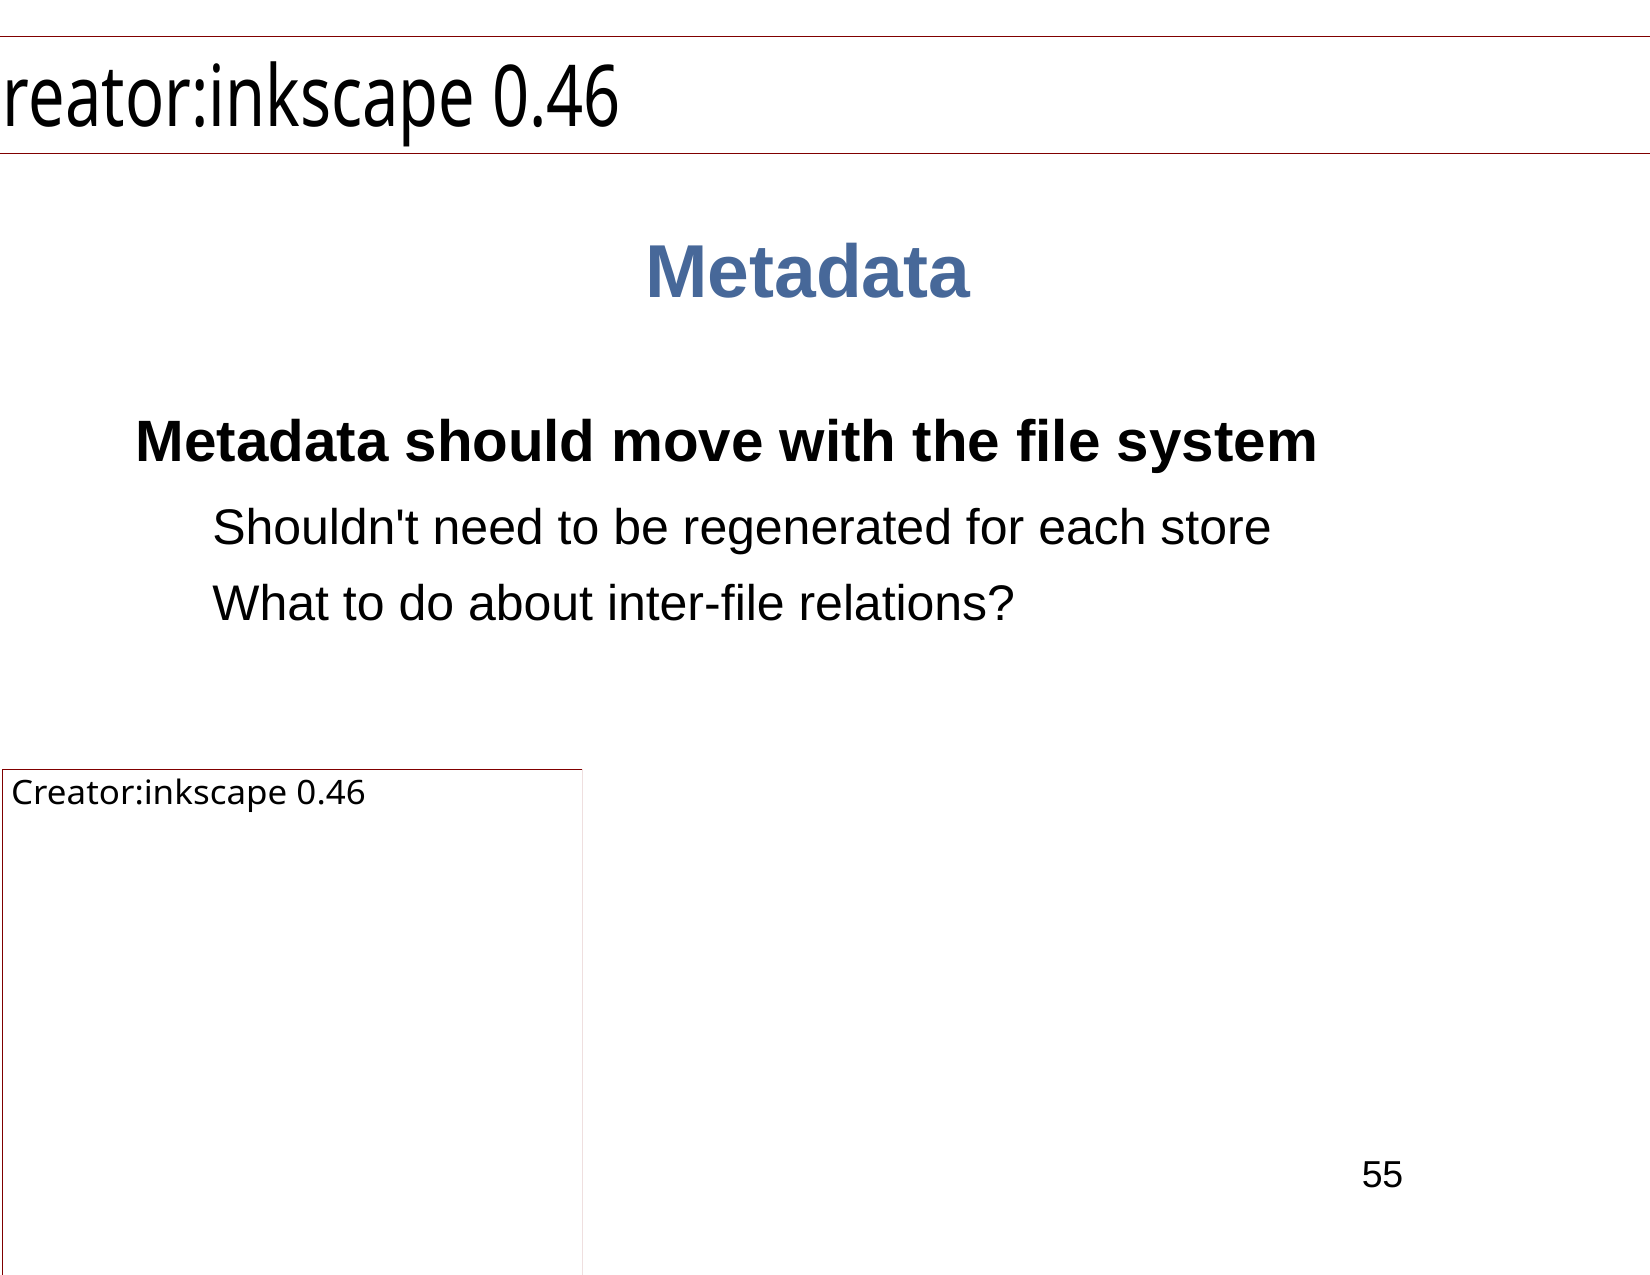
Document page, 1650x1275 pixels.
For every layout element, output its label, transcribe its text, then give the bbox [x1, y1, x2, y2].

list Metadata should move with the file system Shouldn't need to be regenerated for each store What to do about inter-file relations? [118, 413, 1498, 1126]
title Metadata [118, 177, 1498, 371]
